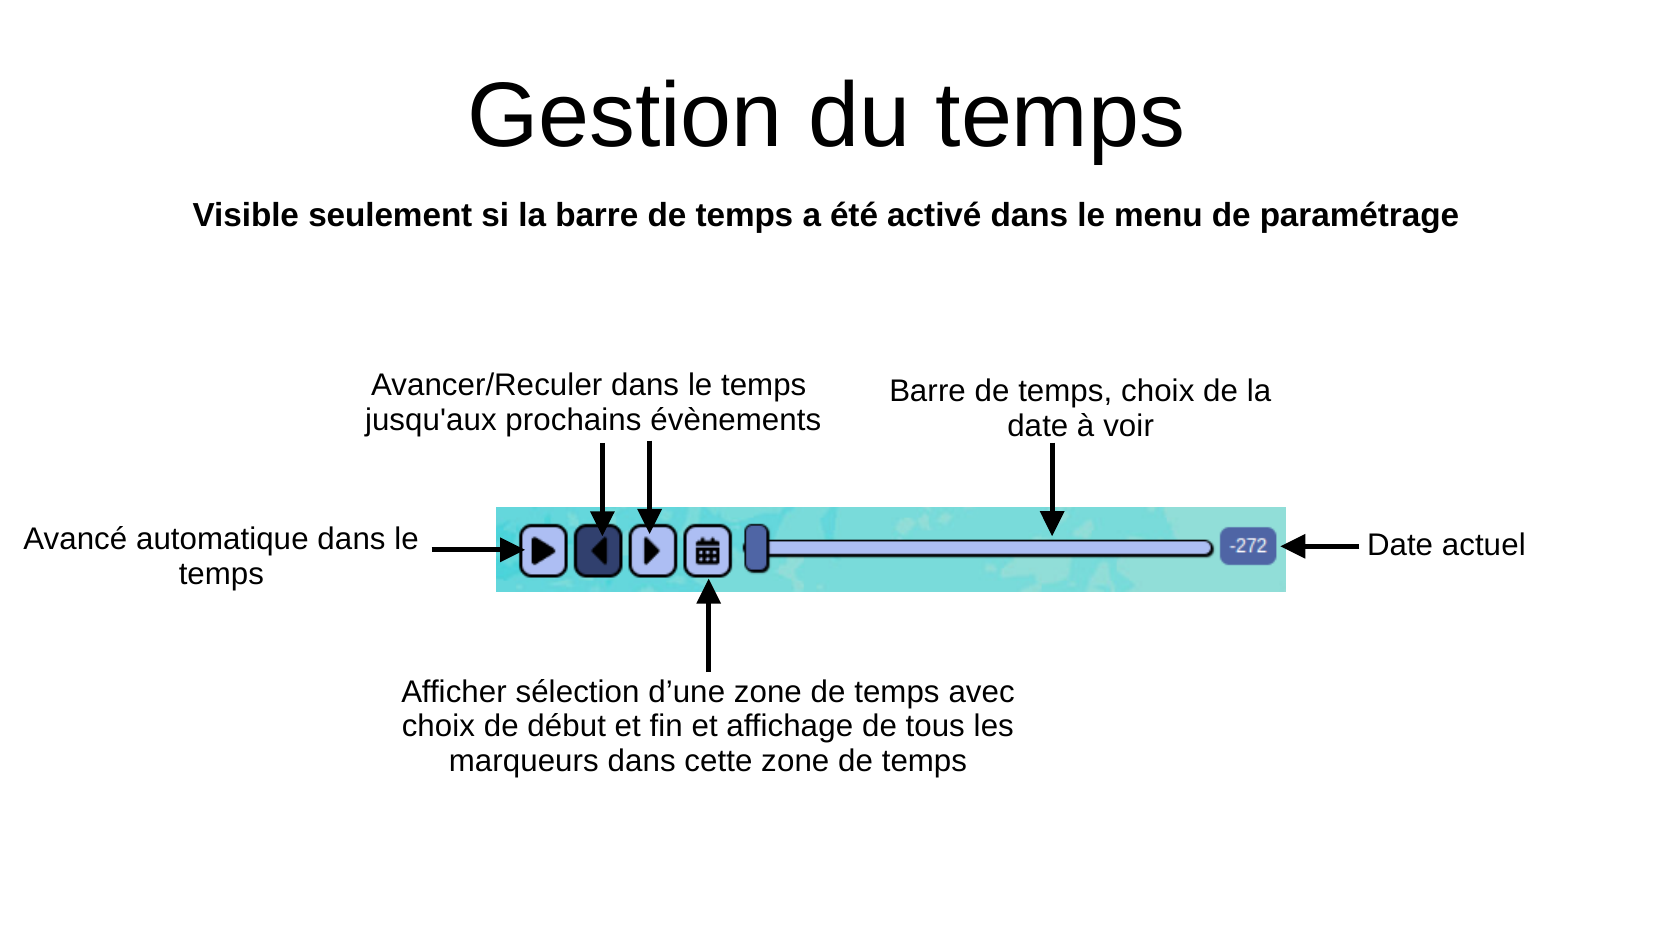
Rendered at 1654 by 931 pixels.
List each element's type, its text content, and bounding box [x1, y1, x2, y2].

text_box Visible seulement si la barre de temps a été activé dans le menu de paramétrage [0, 188, 1654, 278]
text_box Avancer/Reculer dans le temps jusqu'aux prochains évènements [324, 360, 863, 449]
text_box Afficher sélection d’une zone de temps avec choix de début et fin et affichage de tous les marqueurs dans cette zone de temps [354, 666, 1063, 786]
text_box Date actuel [1352, 519, 1589, 579]
title Gestion du temps [82, 37, 1571, 188]
picture [496, 507, 1286, 592]
text_box Avancé automatique dans le temps [0, 513, 443, 603]
text_box Barre de temps, choix de la date à voir [874, 366, 1288, 456]
